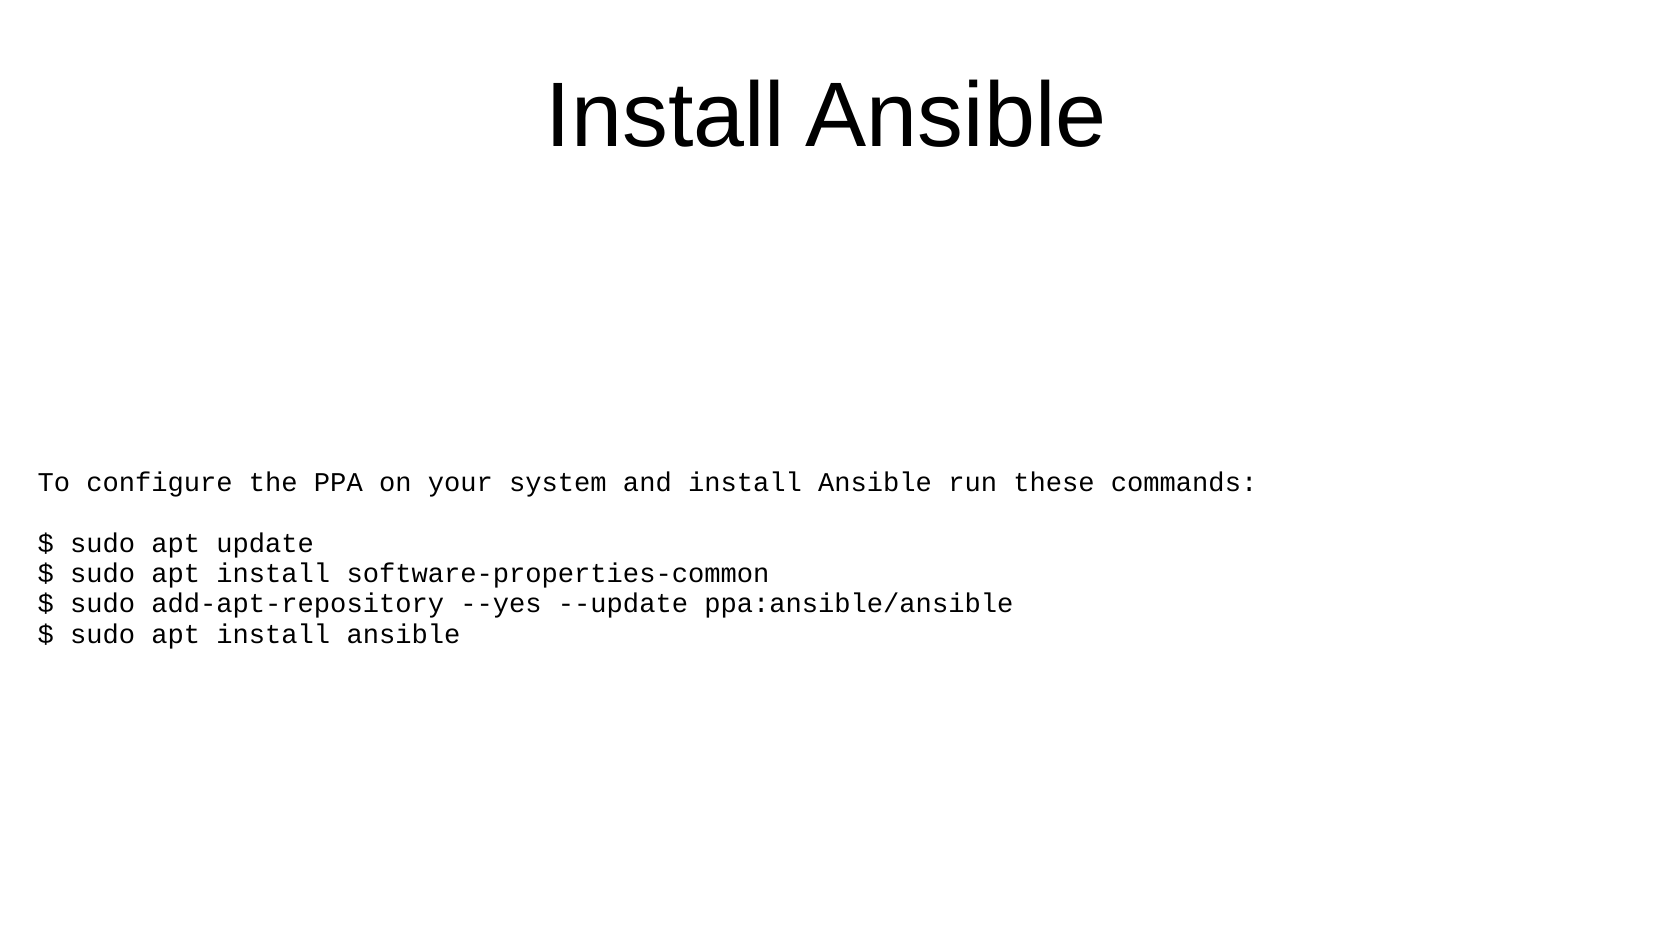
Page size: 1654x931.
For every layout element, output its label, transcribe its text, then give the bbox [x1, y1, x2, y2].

title Install Ansible [82, 37, 1571, 193]
subtitle To configure the PPA on your system and install Ansible run these commands: $ sudo apt update $ sudo apt install software-properties-common $ sudo add-apt-repository --yes --update ppa:ansible/ansible $ sudo apt install ansible [37, 290, 1526, 830]
